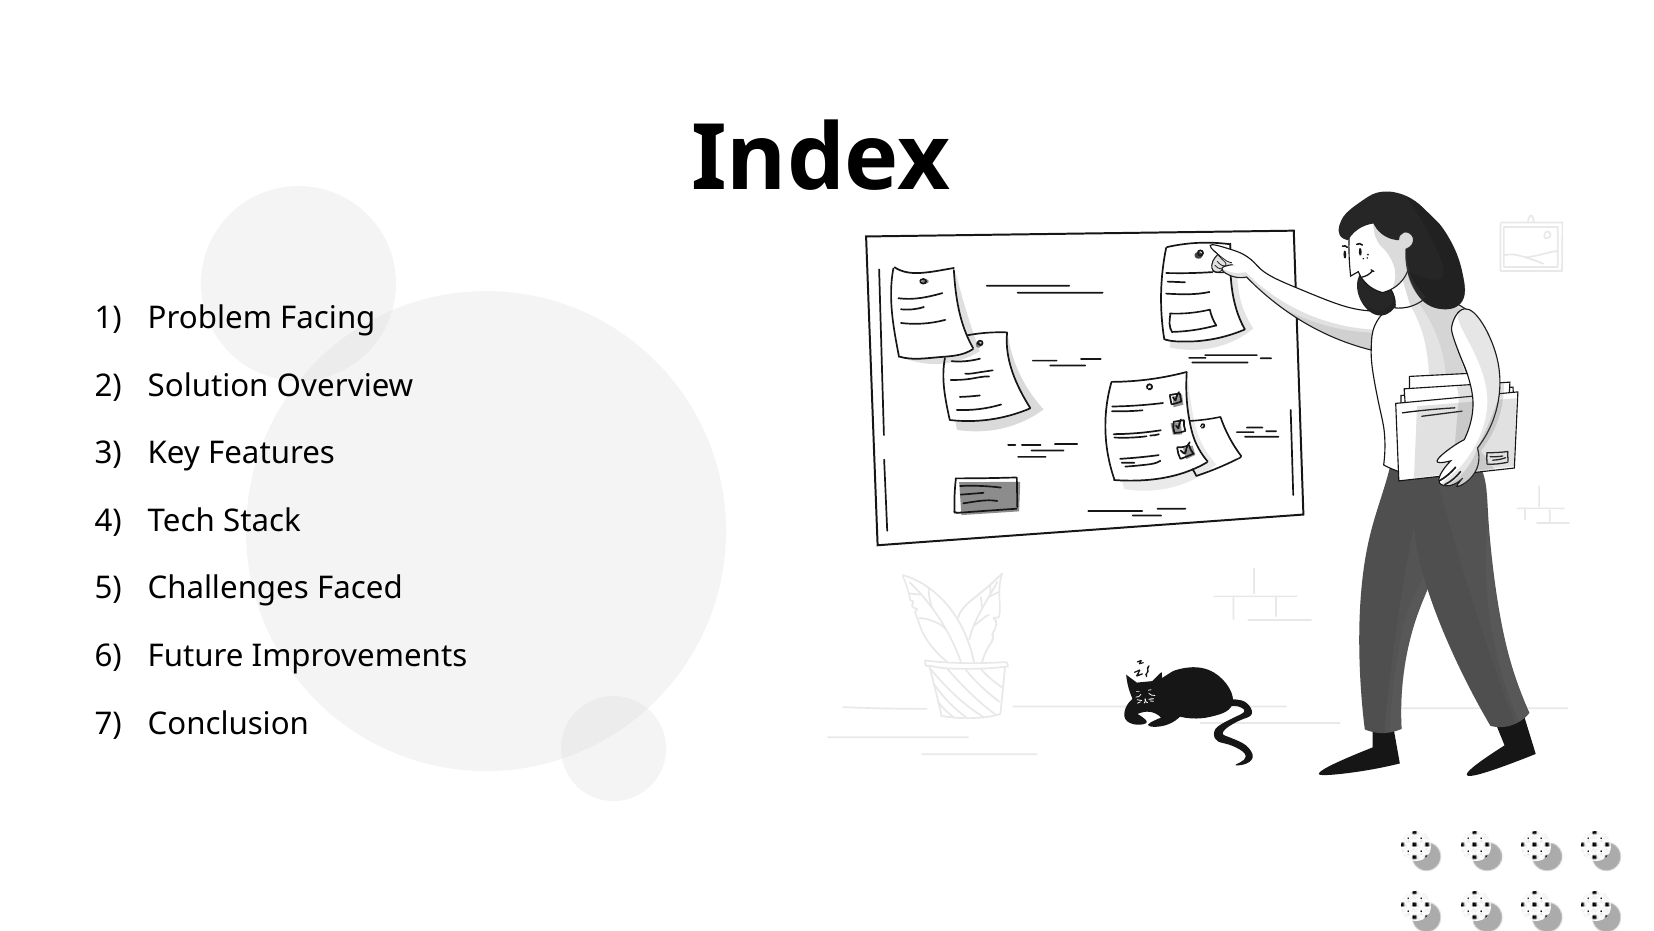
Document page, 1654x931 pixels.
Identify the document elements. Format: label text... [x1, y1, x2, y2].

picture [1400, 830, 1432, 862]
picture [1461, 830, 1492, 862]
picture [1520, 890, 1552, 922]
picture [1580, 830, 1612, 862]
picture [1580, 890, 1612, 922]
title Index [76, 76, 1565, 233]
picture [1400, 890, 1432, 922]
list Problem Facing Solution Overview Key Features Tech Stack Challenges Faced Future Improvements Conclusion [76, 295, 1088, 835]
picture [1461, 890, 1492, 922]
picture [1520, 831, 1552, 862]
